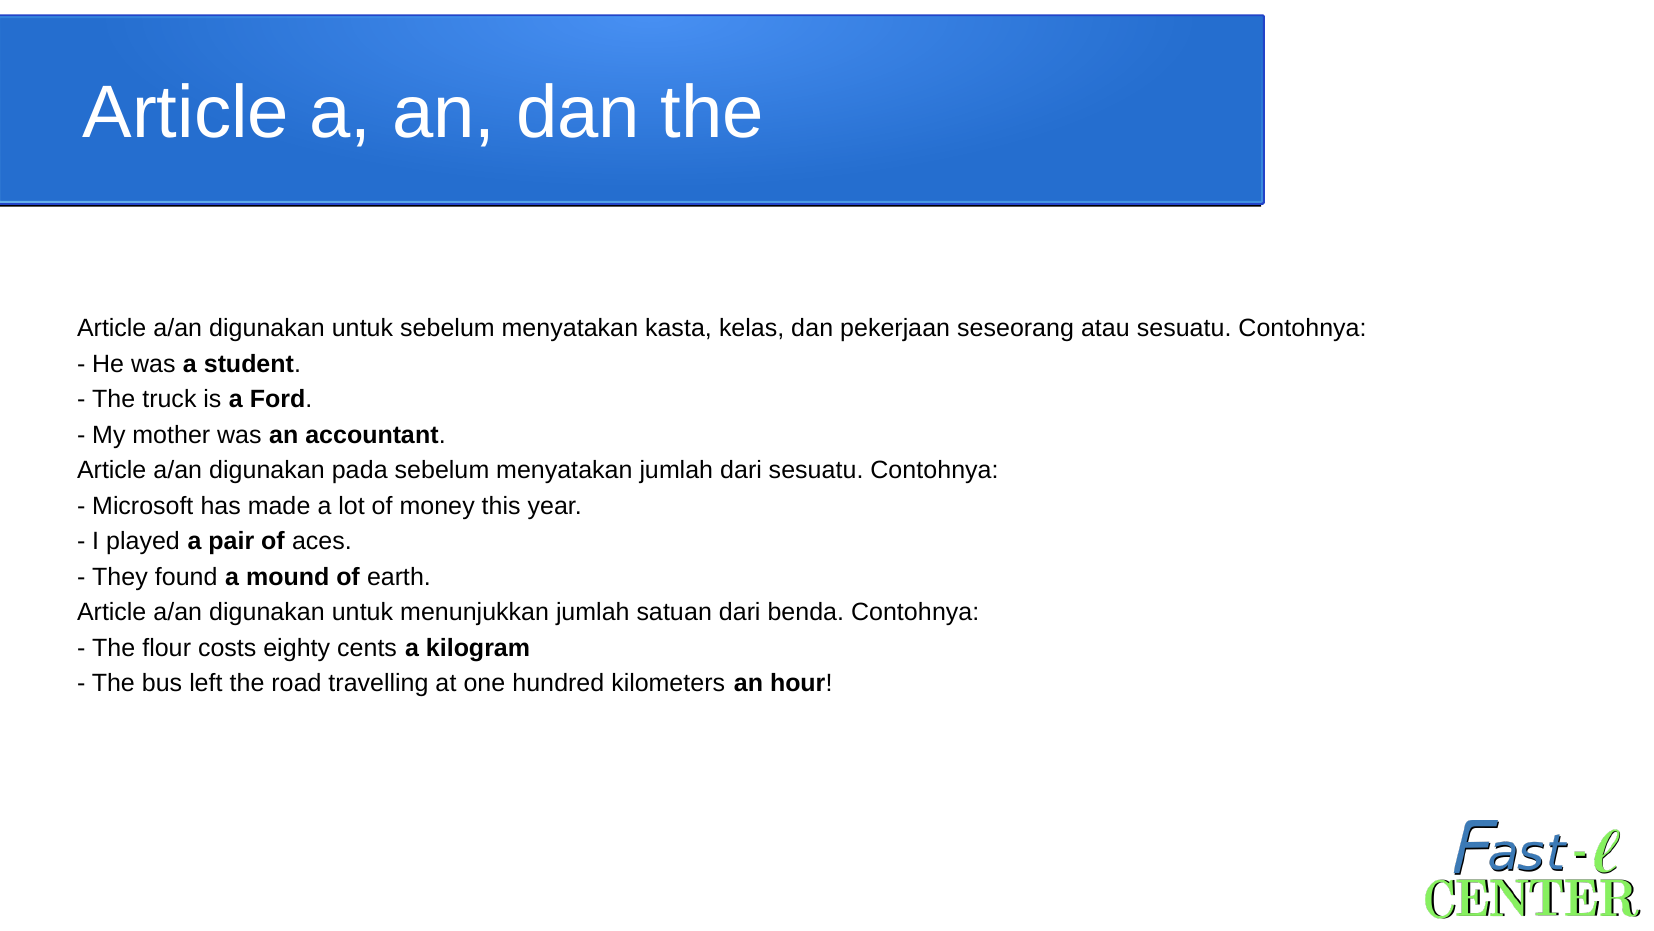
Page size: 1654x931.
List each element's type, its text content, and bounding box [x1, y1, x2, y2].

picture [1425, 820, 1641, 921]
title Article a, an, dan the [82, 35, 1235, 189]
text_box Article a/an digunakan untuk sebelum menyatakan kasta, kelas, dan pekerjaan seseorang atau sesuatu. Contohnya: - He was a student. - The truck is a Ford. - My mother was an accountant. Article a/an digunakan pada sebelum menyatakan jumlah dari sesuatu. Contohnya: - Microsoft has made a lot of money this year. - I played a pair of aces. - They found a mound of earth. Article a/an digunakan untuk menunjukkan jumlah satuan dari benda. Contohnya: - The flour costs eighty cents a kilogram - The bus left the road travelling at one hundred kilometers an hour! [62, 306, 1386, 741]
